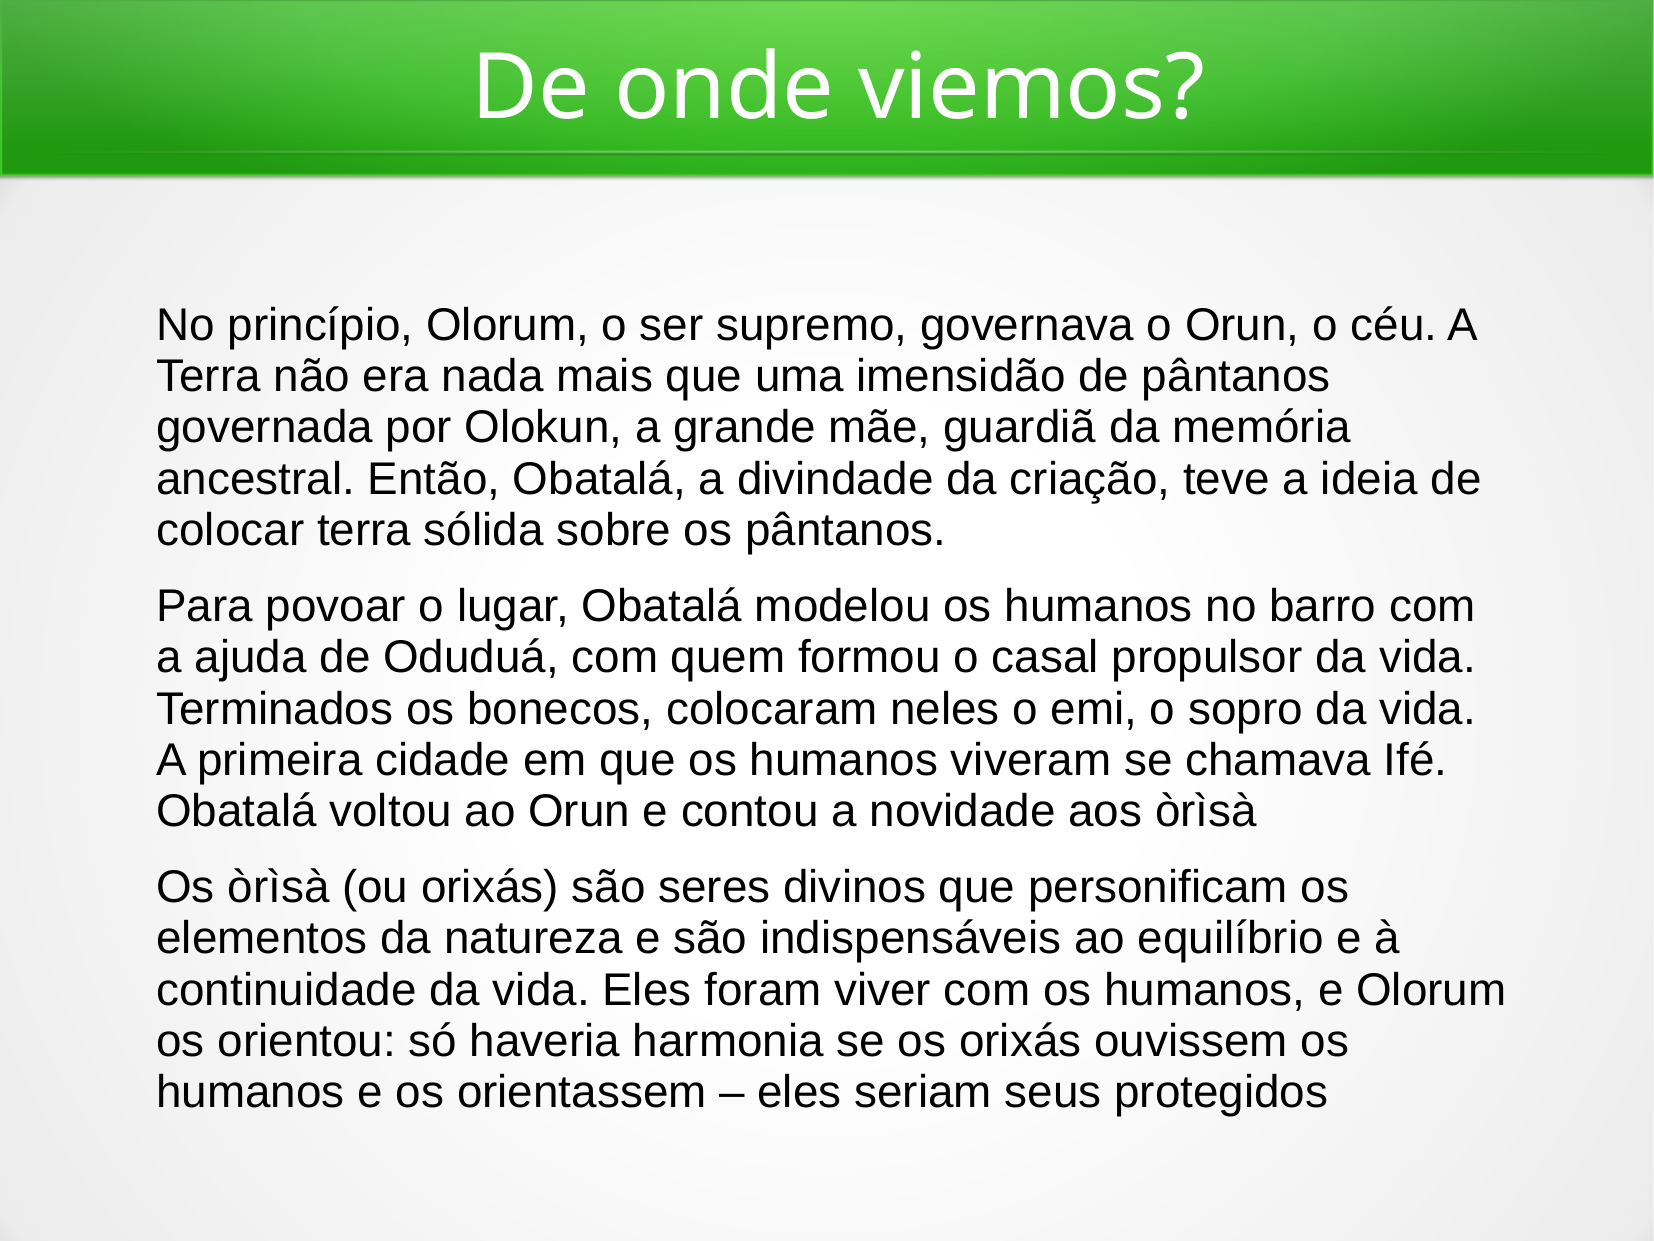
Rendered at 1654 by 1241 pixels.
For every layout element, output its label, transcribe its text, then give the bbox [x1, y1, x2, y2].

picture [0, 0, 1654, 1241]
title De onde viemos? [82, 11, 1571, 154]
text_box No princípio, Olorum, o ser supremo, governava o Orun, o céu. A Terra não era nada mais que uma imensidão de pântanos governada por Olokun, a grande mãe, guardiã da memória ancestral. Então, Obatalá, a divindade da criação, teve a ideia de colocar terra sólida sobre os pântanos. Para povoar o lugar, Obatalá modelou os humanos no barro com a ajuda de Oduduá, com quem formou o casal propulsor da vida. Terminados os bonecos, colocaram neles o emi, o sopro da vida. A primeira cidade em que os humanos viveram se chamava Ifé. Obatalá voltou ao Orun e contou a novidade aos òrìsà Os òrìsà (ou orixás) são seres divinos que personificam os elementos da natureza e são indispensáveis ao equilíbrio e à continuidade da vida. Eles foram viver com os humanos, e Olorum os orientou: só haveria harmonia se os orixás ouvissem os humanos e os orientassem – eles seriam seus protegidos [141, 291, 1524, 1125]
